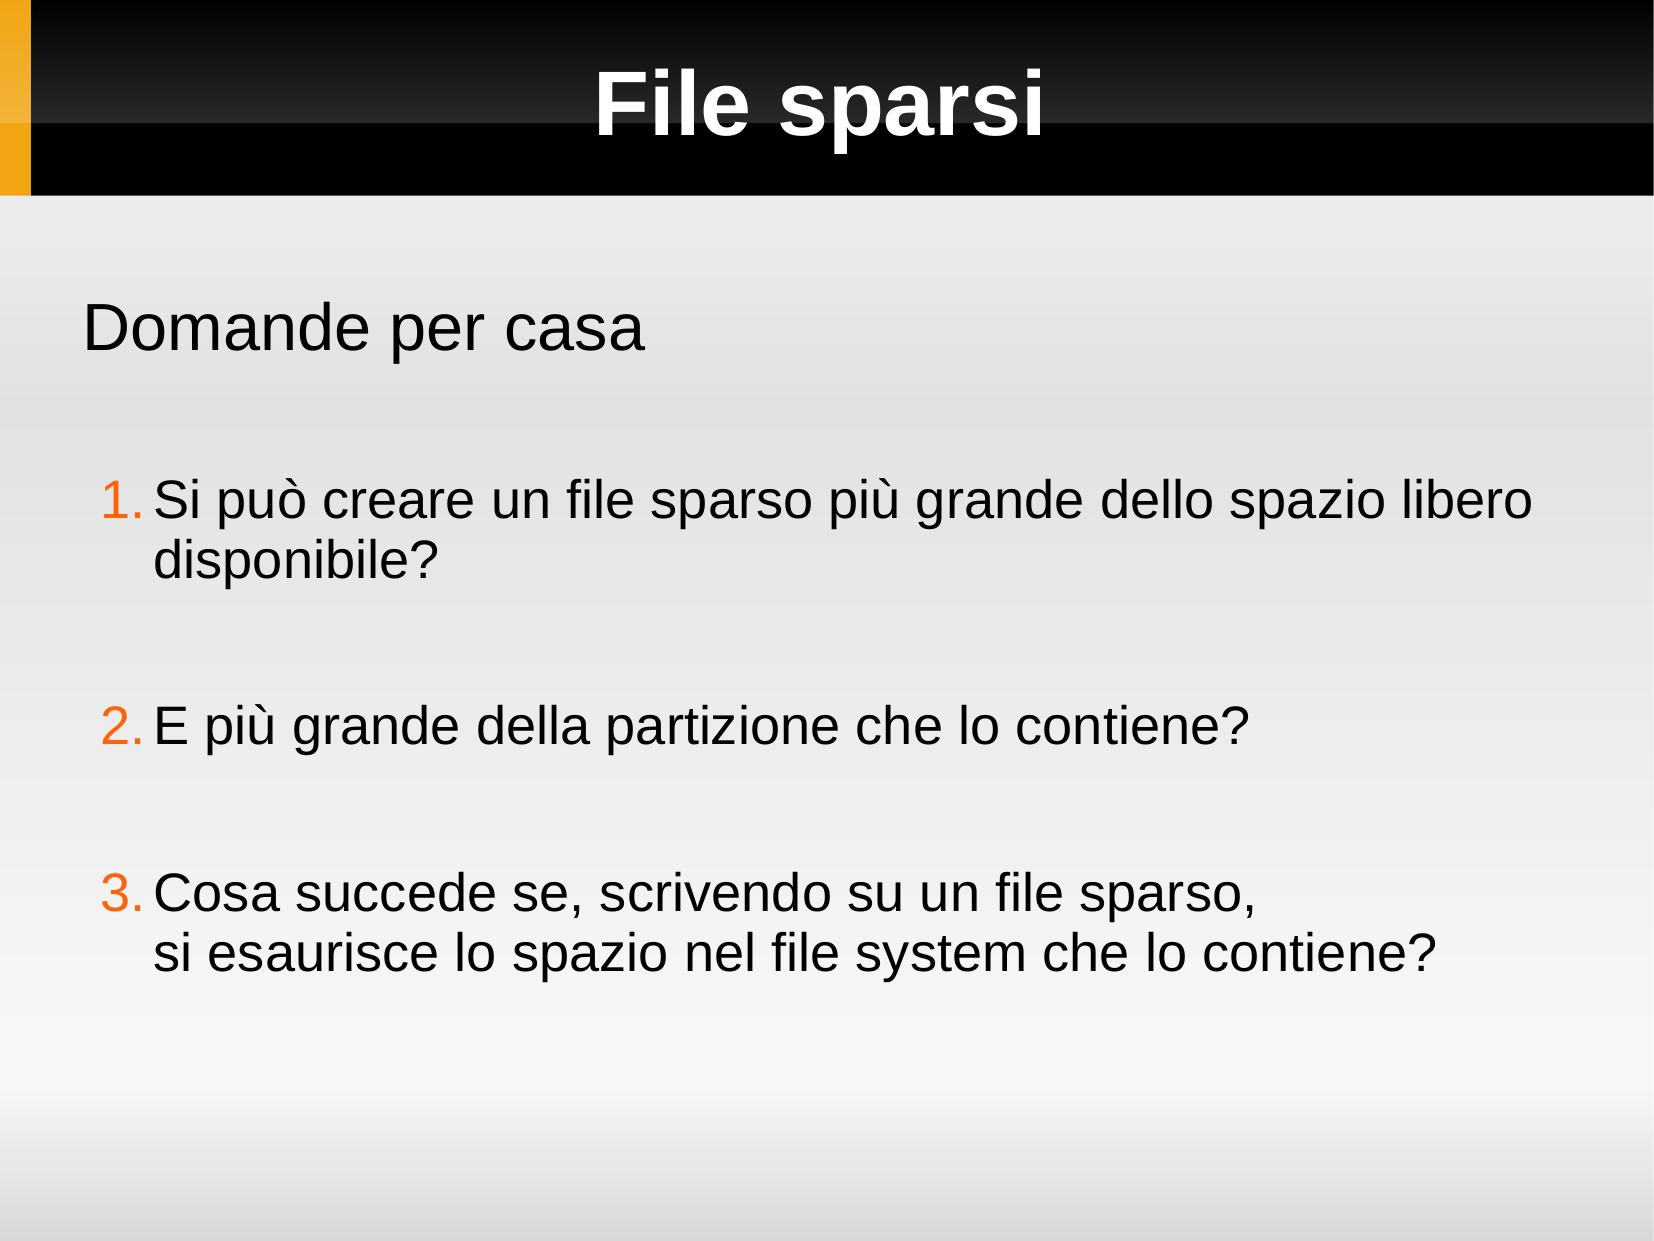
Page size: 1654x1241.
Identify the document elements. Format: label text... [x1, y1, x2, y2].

picture [0, 0, 1654, 1241]
list Domande per casa Si può creare un file sparso più grande dello spazio libero disponibile? E più grande della partizione che lo contiene? Cosa succede se, scrivendo su un file sparso, si esaurisce lo spazio nel file system che lo contiene? [82, 290, 1571, 1126]
title File sparsi [76, 0, 1565, 208]
